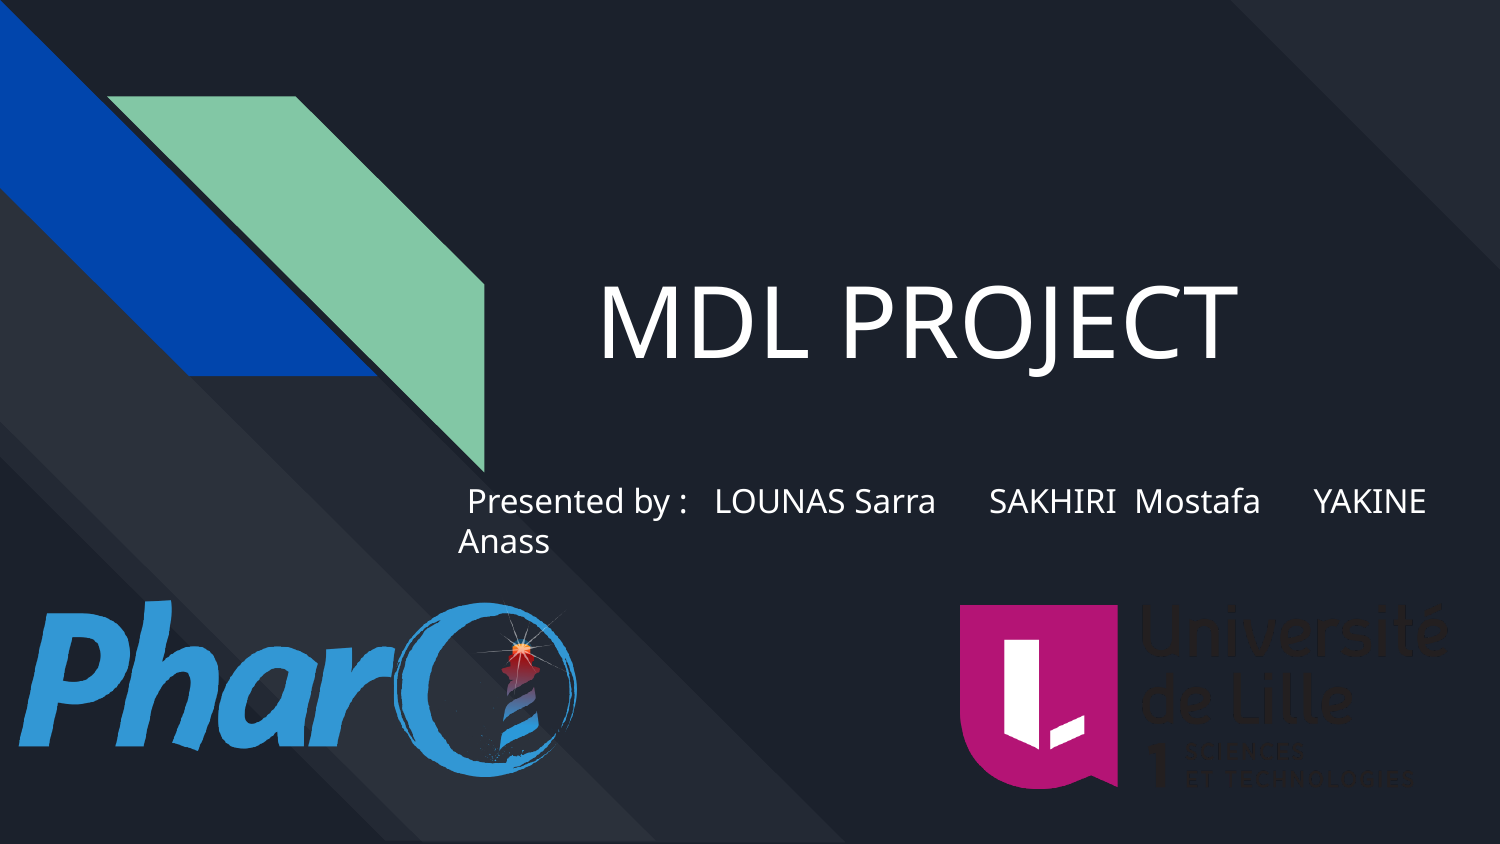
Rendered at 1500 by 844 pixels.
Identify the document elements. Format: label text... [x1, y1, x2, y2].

picture [16, 594, 581, 781]
title MDL PROJECT [580, 243, 1405, 398]
subtitle Presented by : LOUNAS Sarra SAKHIRI Mostafa YAKINE Anass [443, 464, 1500, 574]
picture [960, 602, 1448, 789]
